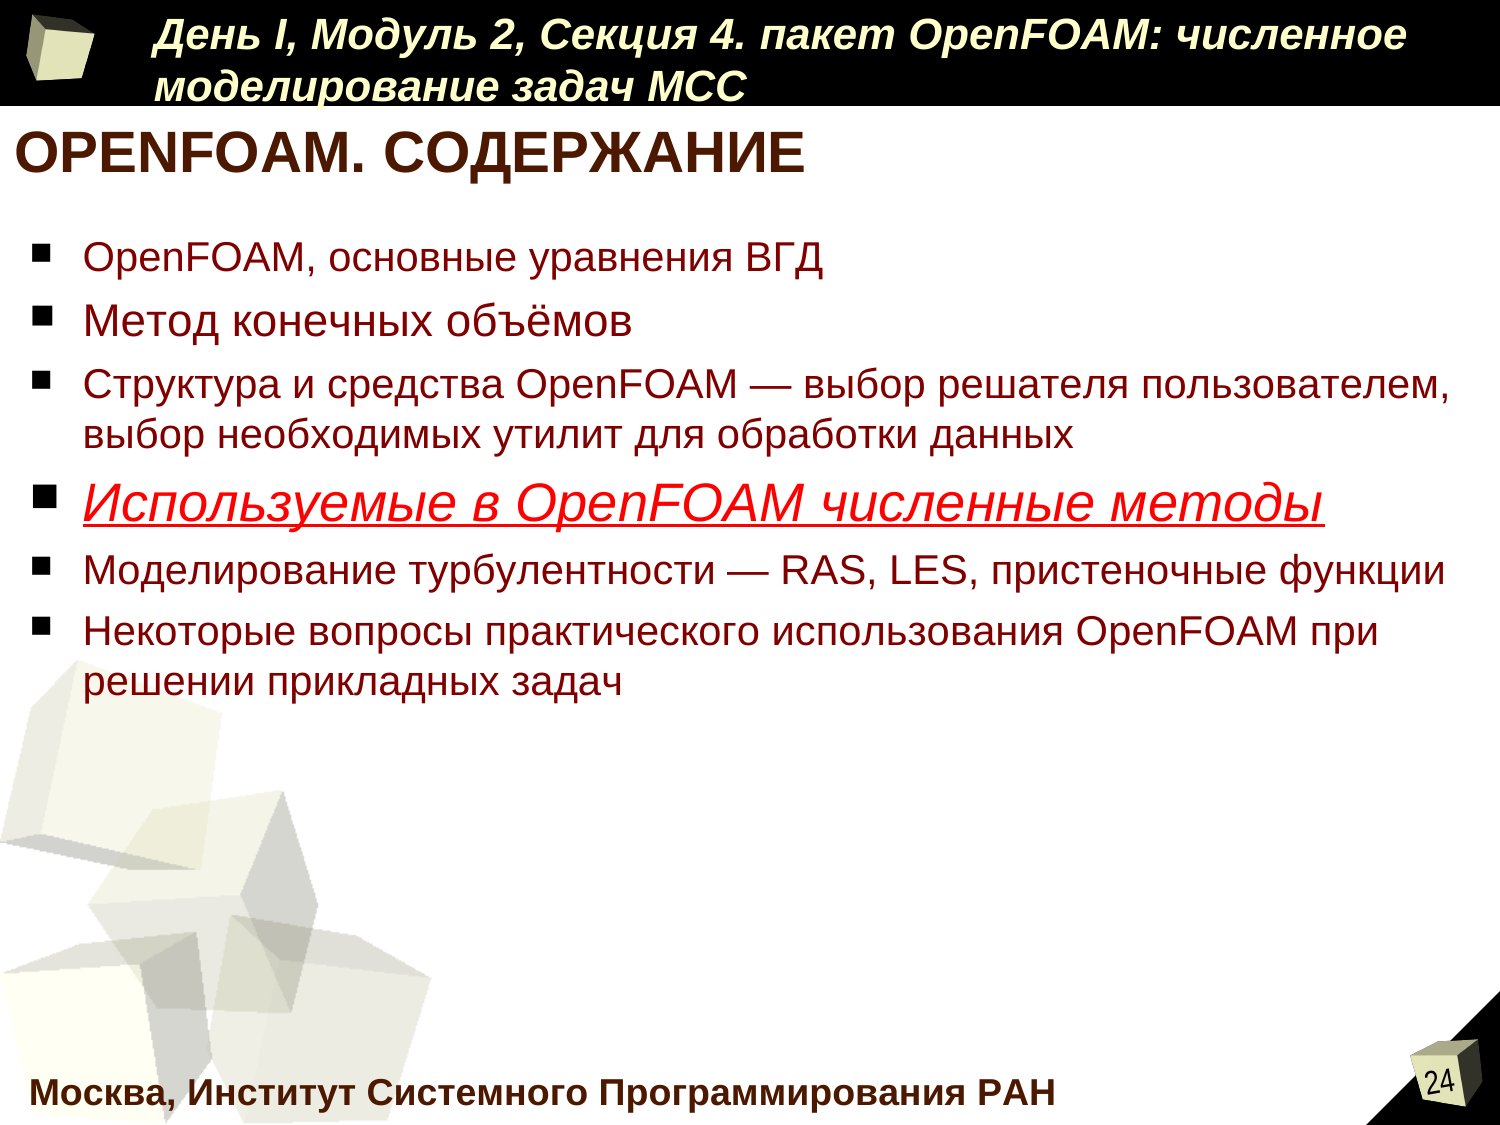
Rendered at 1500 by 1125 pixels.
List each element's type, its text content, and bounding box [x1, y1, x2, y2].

text_box OPENFOAM. СОДЕРЖАНИЕ [0, 106, 1500, 192]
text_box OpenFOAM, основные уравнения ВГД Метод конечных объёмов Структура и средства OpenFOAM — выбор решателя пользователем, выбор необходимых утилит для обработки данных Используемые в OpenFOAM численные методы Моделирование турбулентности — RAS, LES, пристеночные функции Некоторые вопросы практического использования OpenFOAM при решении прикладных задач [11, 230, 1489, 701]
picture [0, 659, 433, 1125]
picture [423, 1088, 433, 1102]
